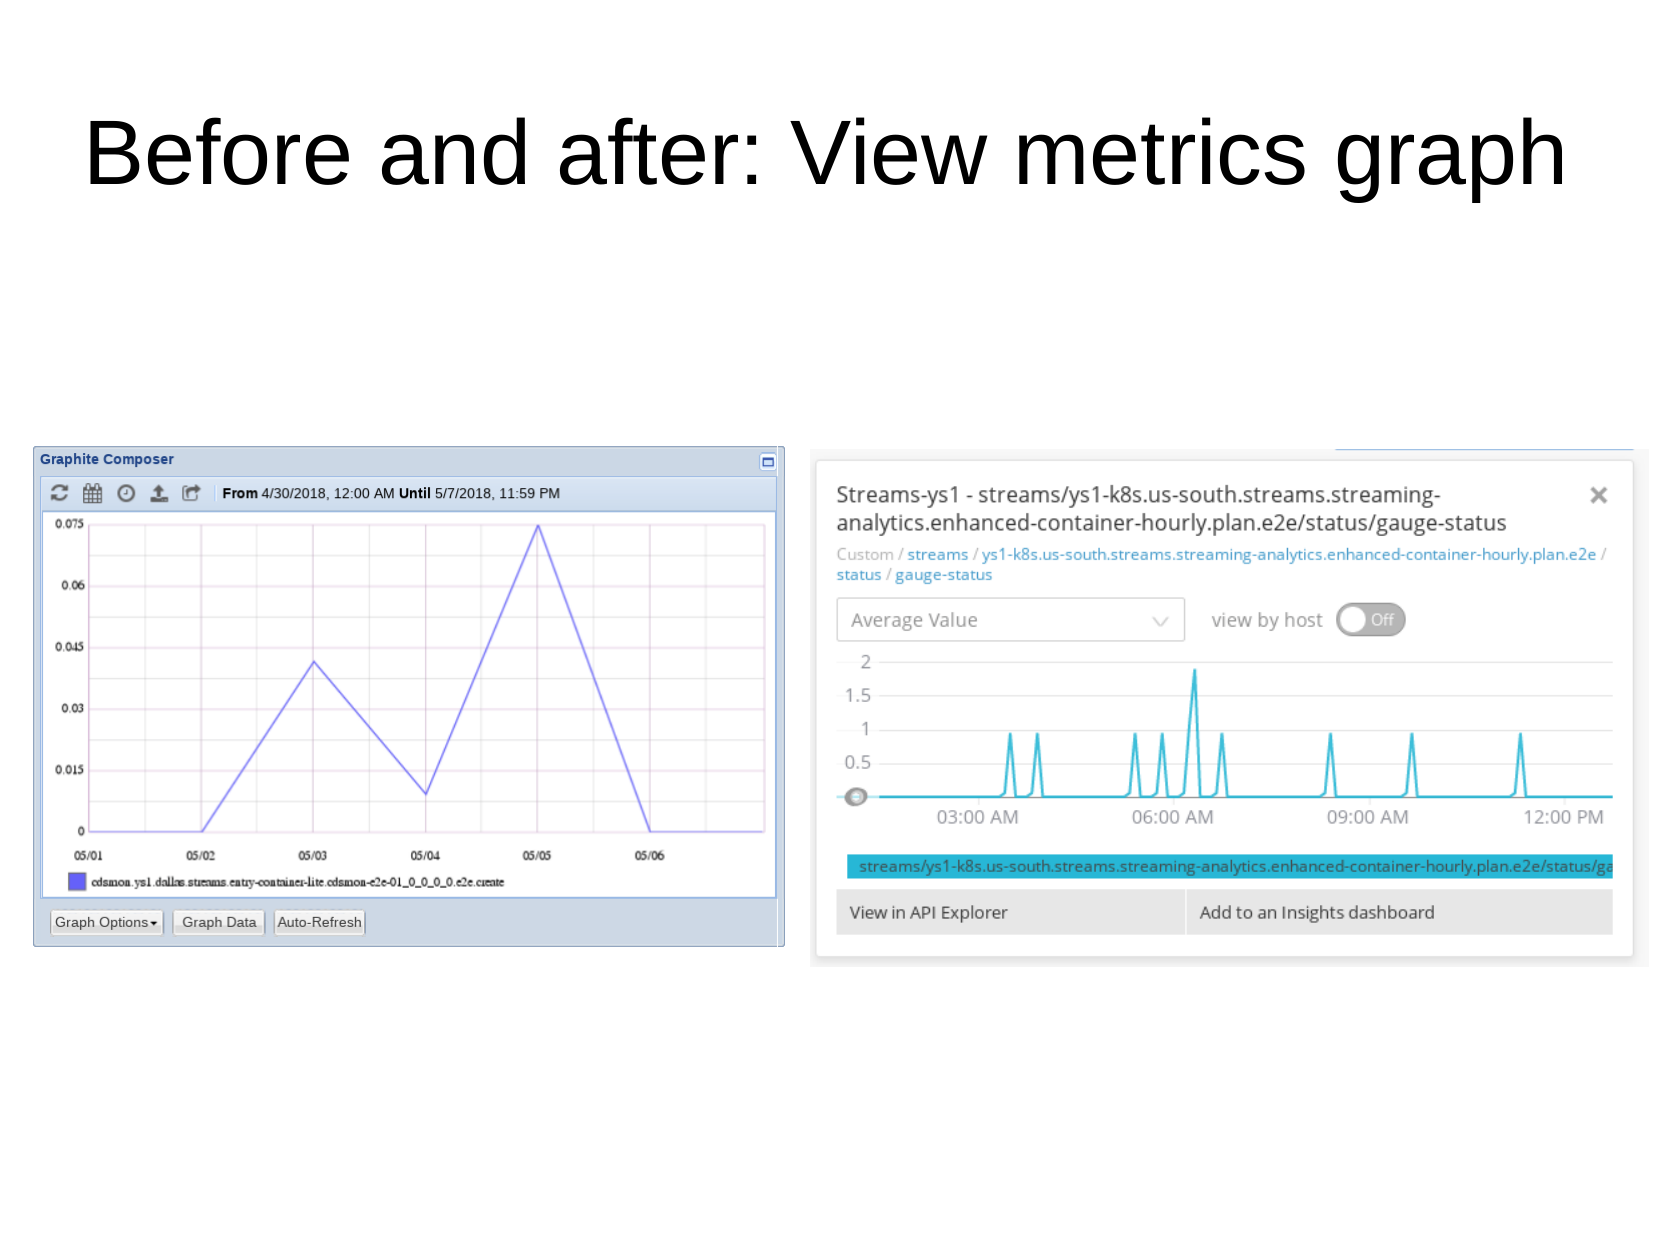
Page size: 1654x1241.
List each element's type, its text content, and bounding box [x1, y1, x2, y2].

picture [24, 434, 793, 958]
picture [810, 449, 1649, 967]
title Before and after: View metrics graph [82, 49, 1571, 257]
